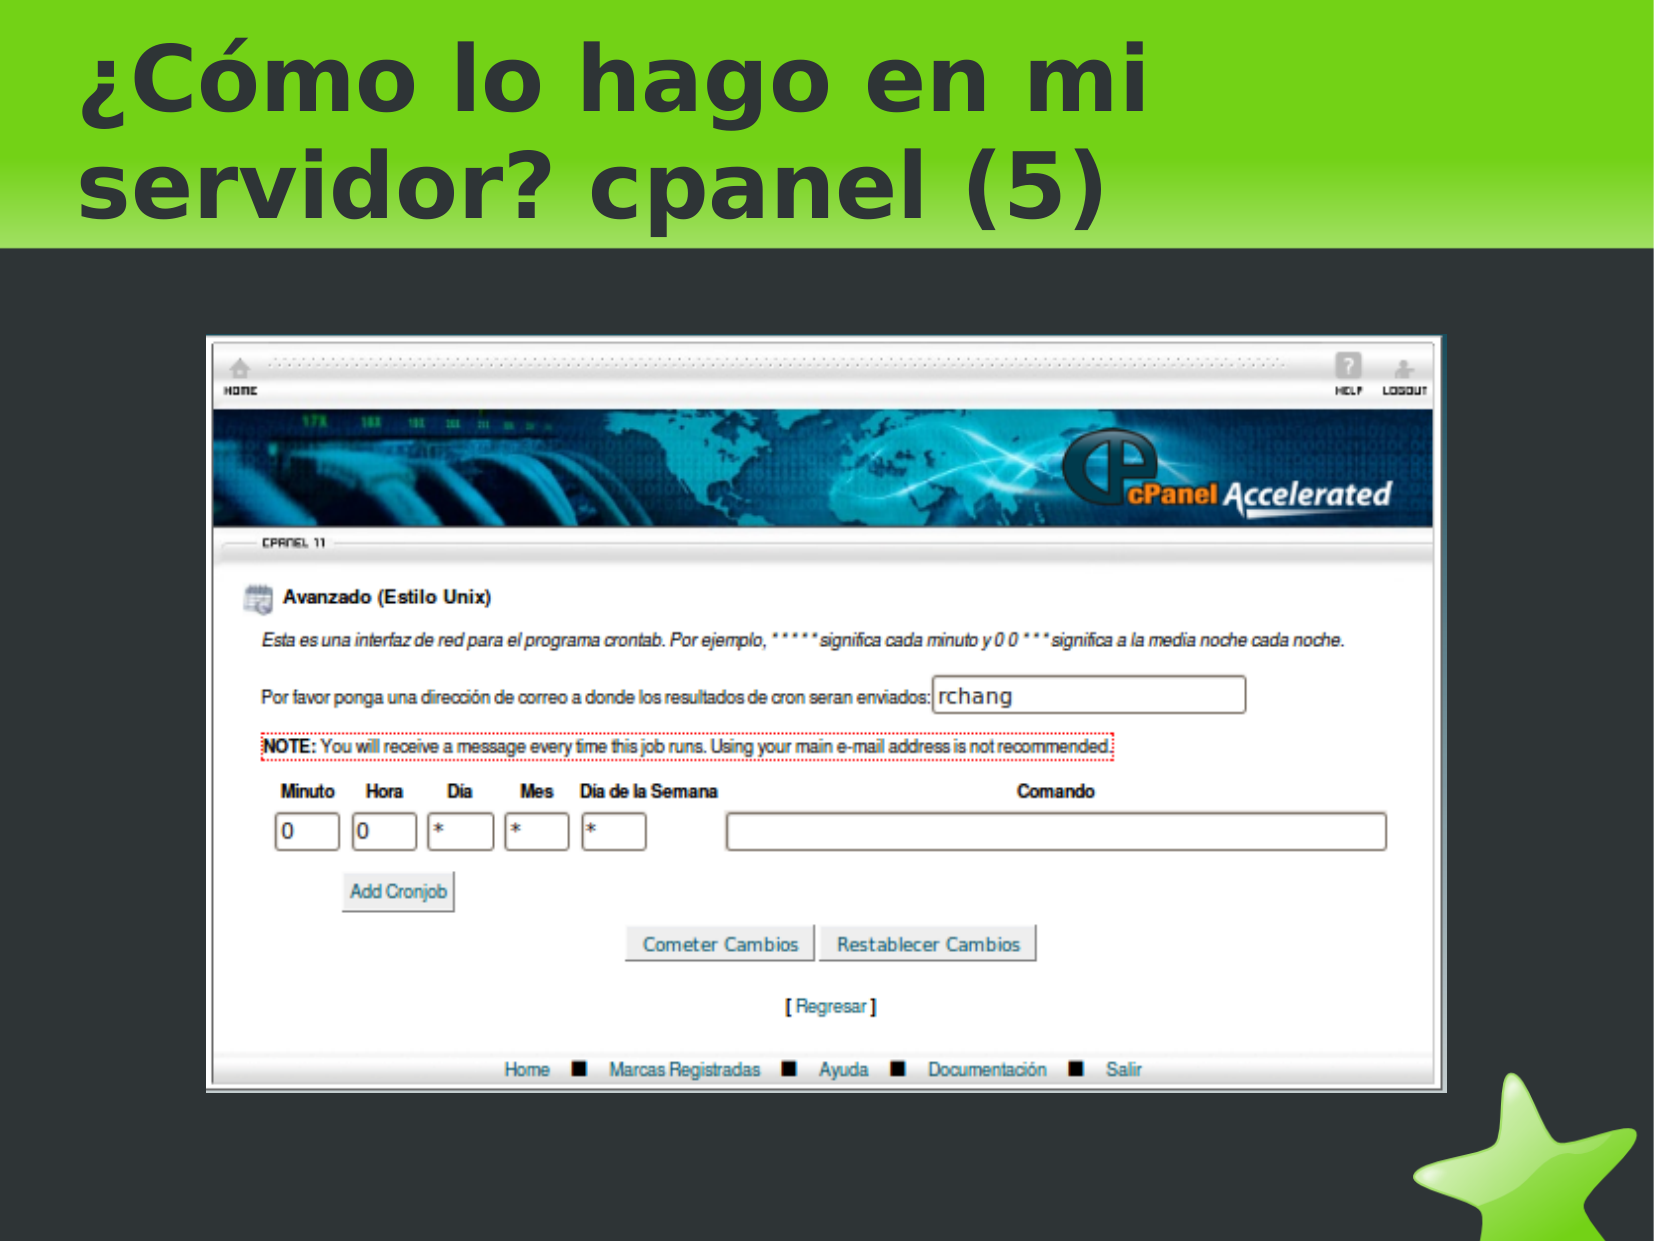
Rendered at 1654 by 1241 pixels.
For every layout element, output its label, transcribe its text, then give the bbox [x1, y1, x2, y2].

list [82, 290, 1571, 1094]
picture [0, 0, 1654, 1241]
title ¿Cómo lo hago en mi servidor? cpanel (5) [76, 25, 1565, 240]
